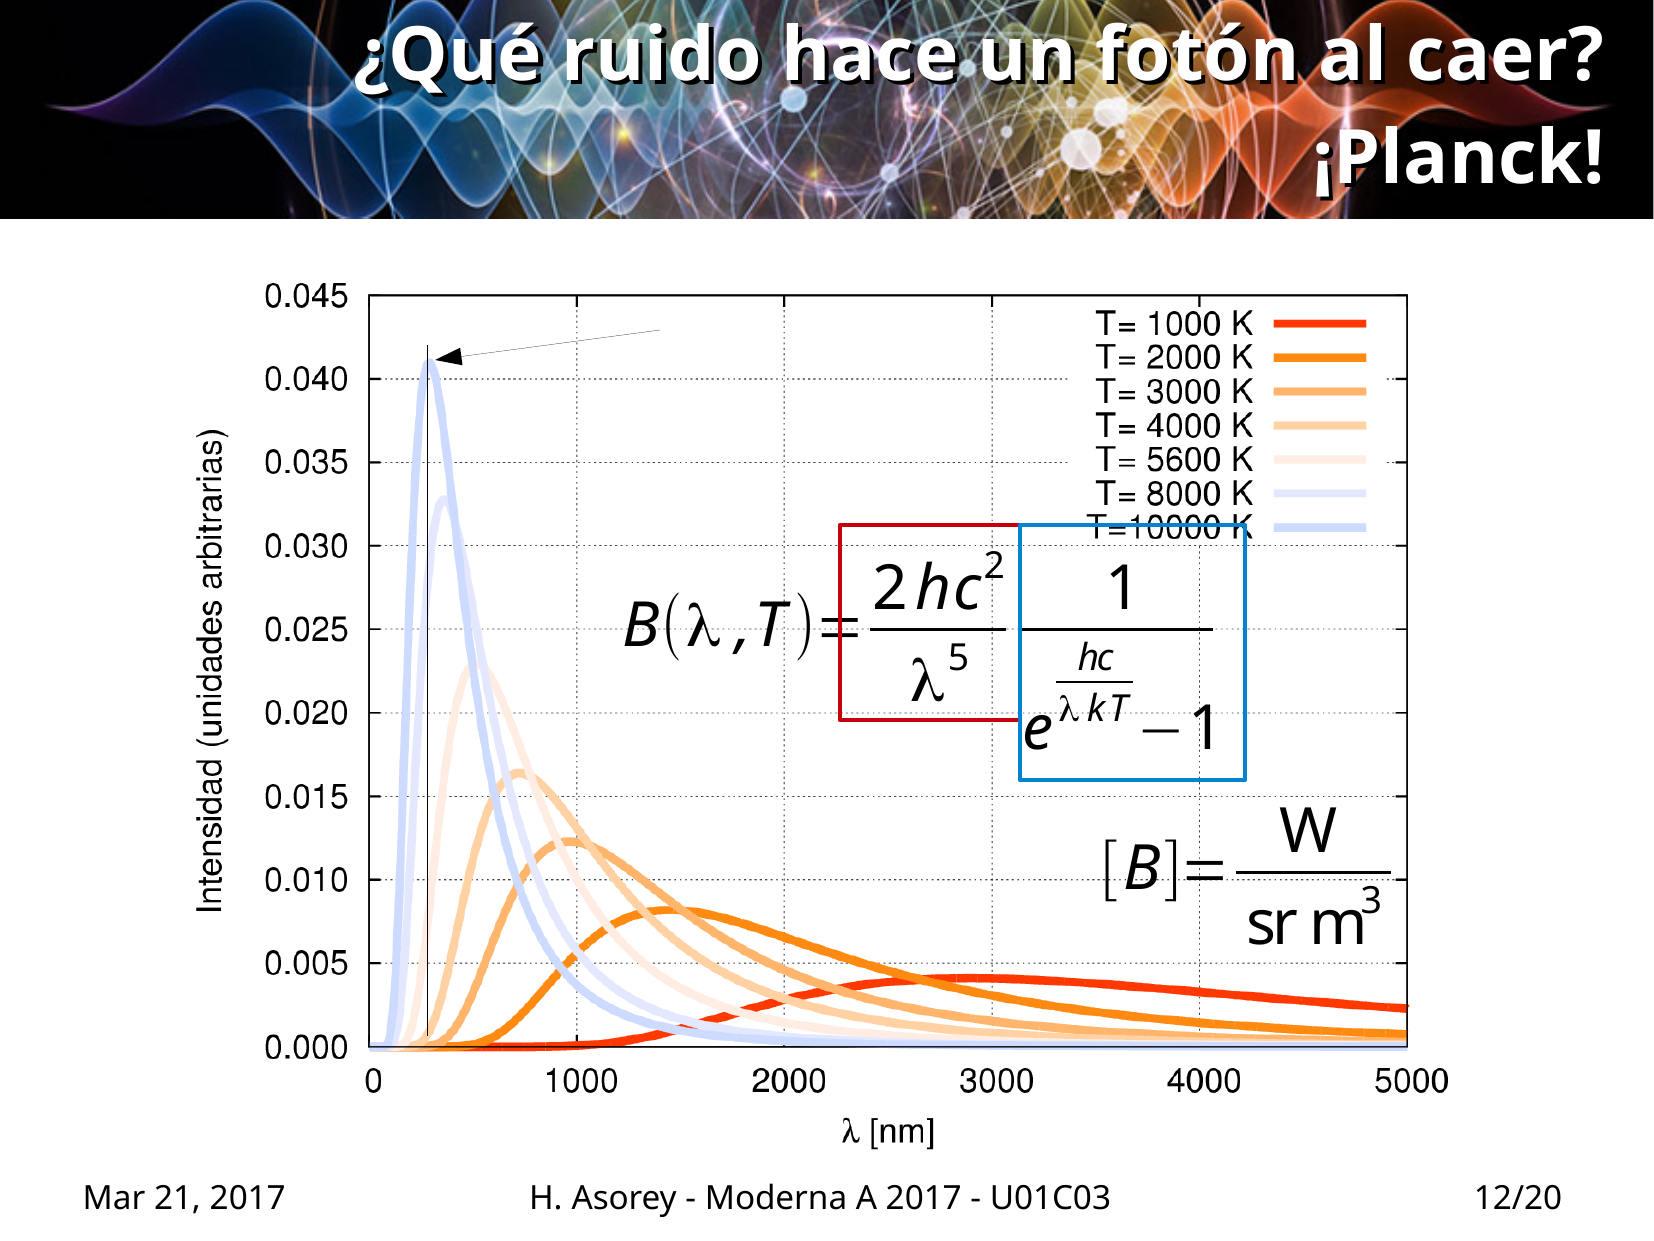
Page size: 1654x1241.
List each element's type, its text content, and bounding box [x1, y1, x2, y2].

chart [615, 542, 1018, 766]
chart [842, 542, 1018, 718]
chart [1022, 542, 1223, 766]
title ¿Qué ruido hace un fotón al caer? ¡Planck! [45, 15, 1606, 191]
picture [182, 254, 1468, 1156]
chart [1095, 791, 1400, 961]
picture [0, 0, 1654, 219]
